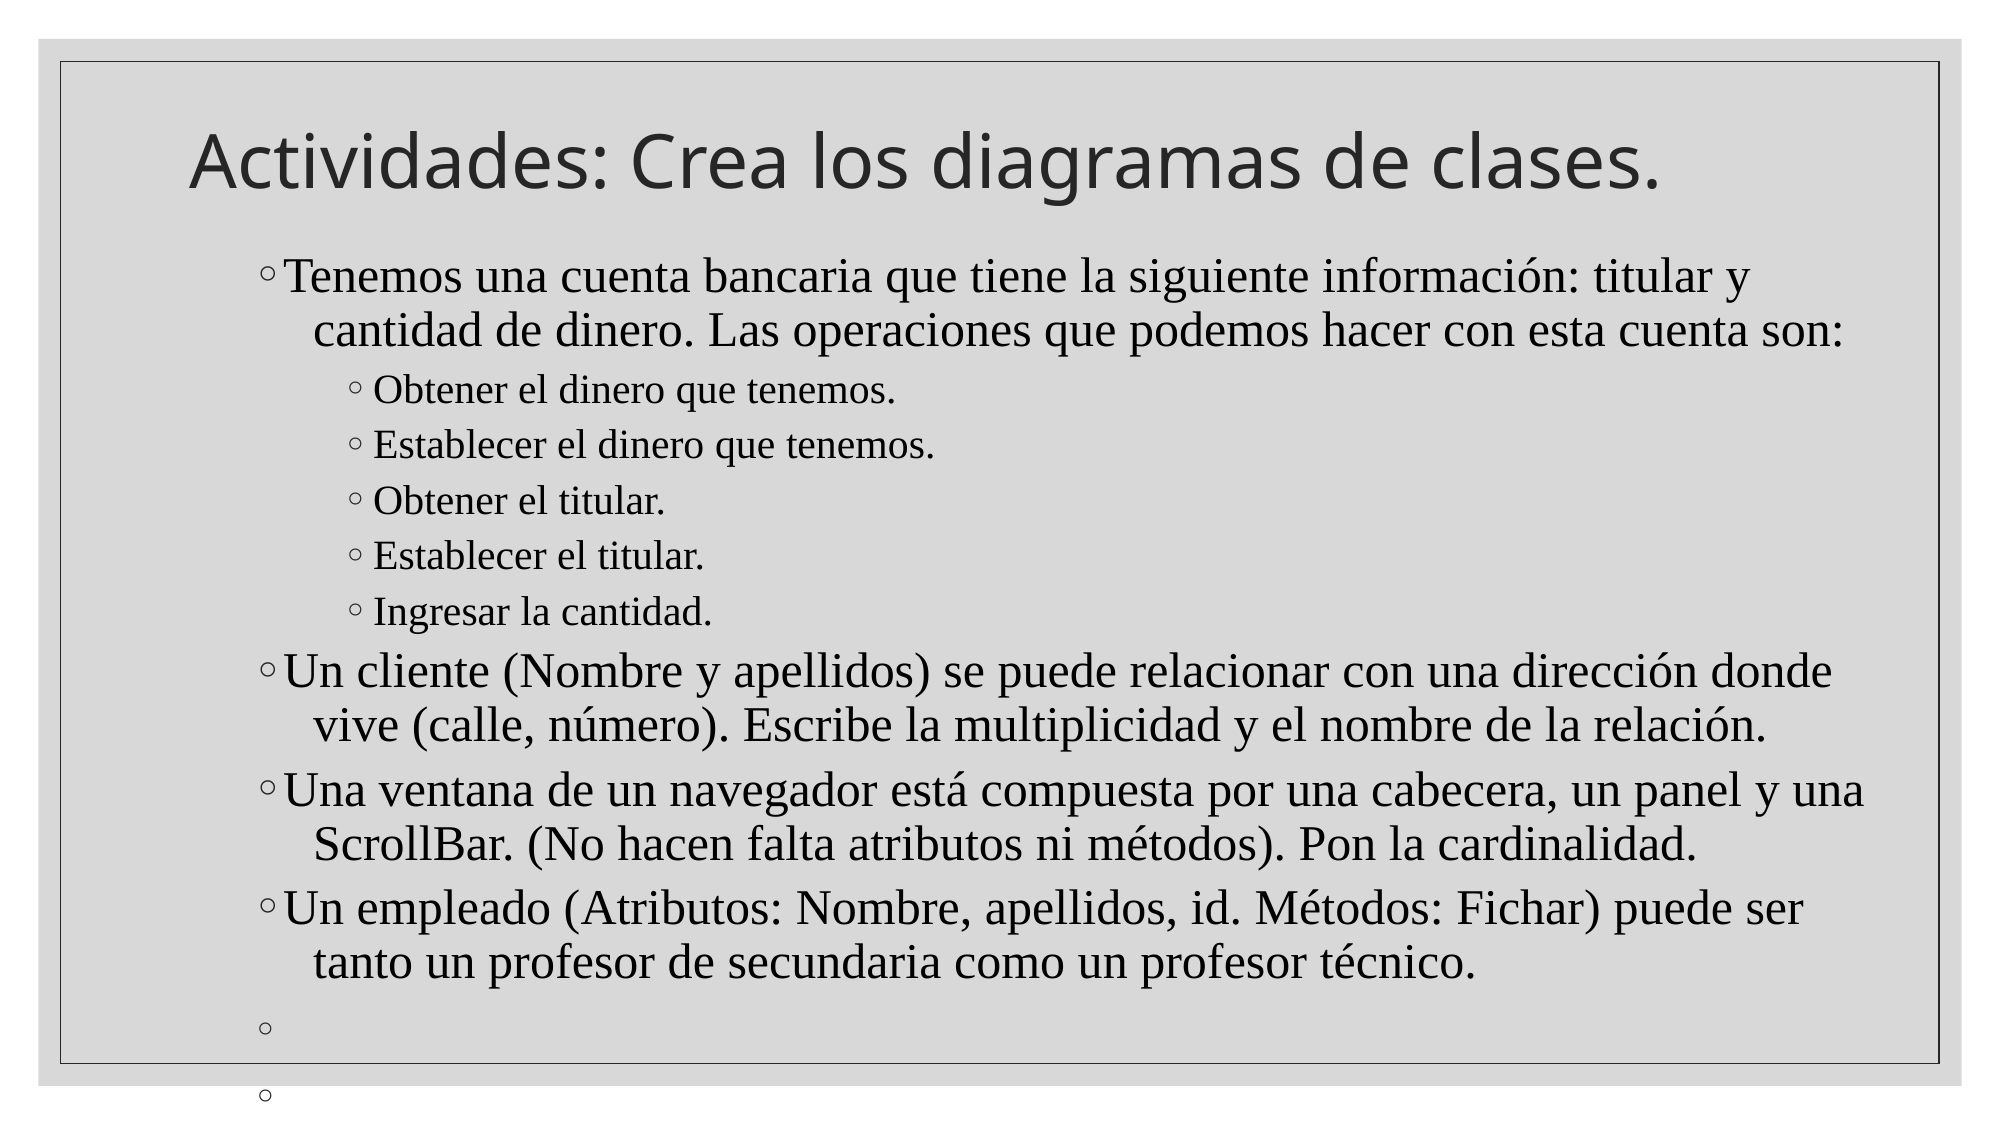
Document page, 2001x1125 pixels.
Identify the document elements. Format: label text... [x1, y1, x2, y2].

title Actividades: Crea los diagramas de clases. [174, 105, 1825, 224]
list Tenemos una cuenta bancaria que tiene la siguiente información: titular y cantidad de dinero. Las operaciones que podemos hacer con esta cuenta son: Obtener el dinero que tenemos. Establecer el dinero que tenemos. Obtener el titular. Establecer el titular. Ingresar la cantidad. Un cliente (Nombre y apellidos) se puede relacionar con una dirección donde vive (calle, número). Escribe la multiplicidad y el nombre de la relación. Una ventana de un navegador está compuesta por una cabecera, un panel y una ScrollBar. (No hacen falta atributos ni métodos). Pon la cardinalidad. Un empleado (Atributos: Nombre, apellidos, id. Métodos: Fichar) puede ser tanto un profesor de secundaria como un profesor técnico. [148, 241, 1895, 1006]
